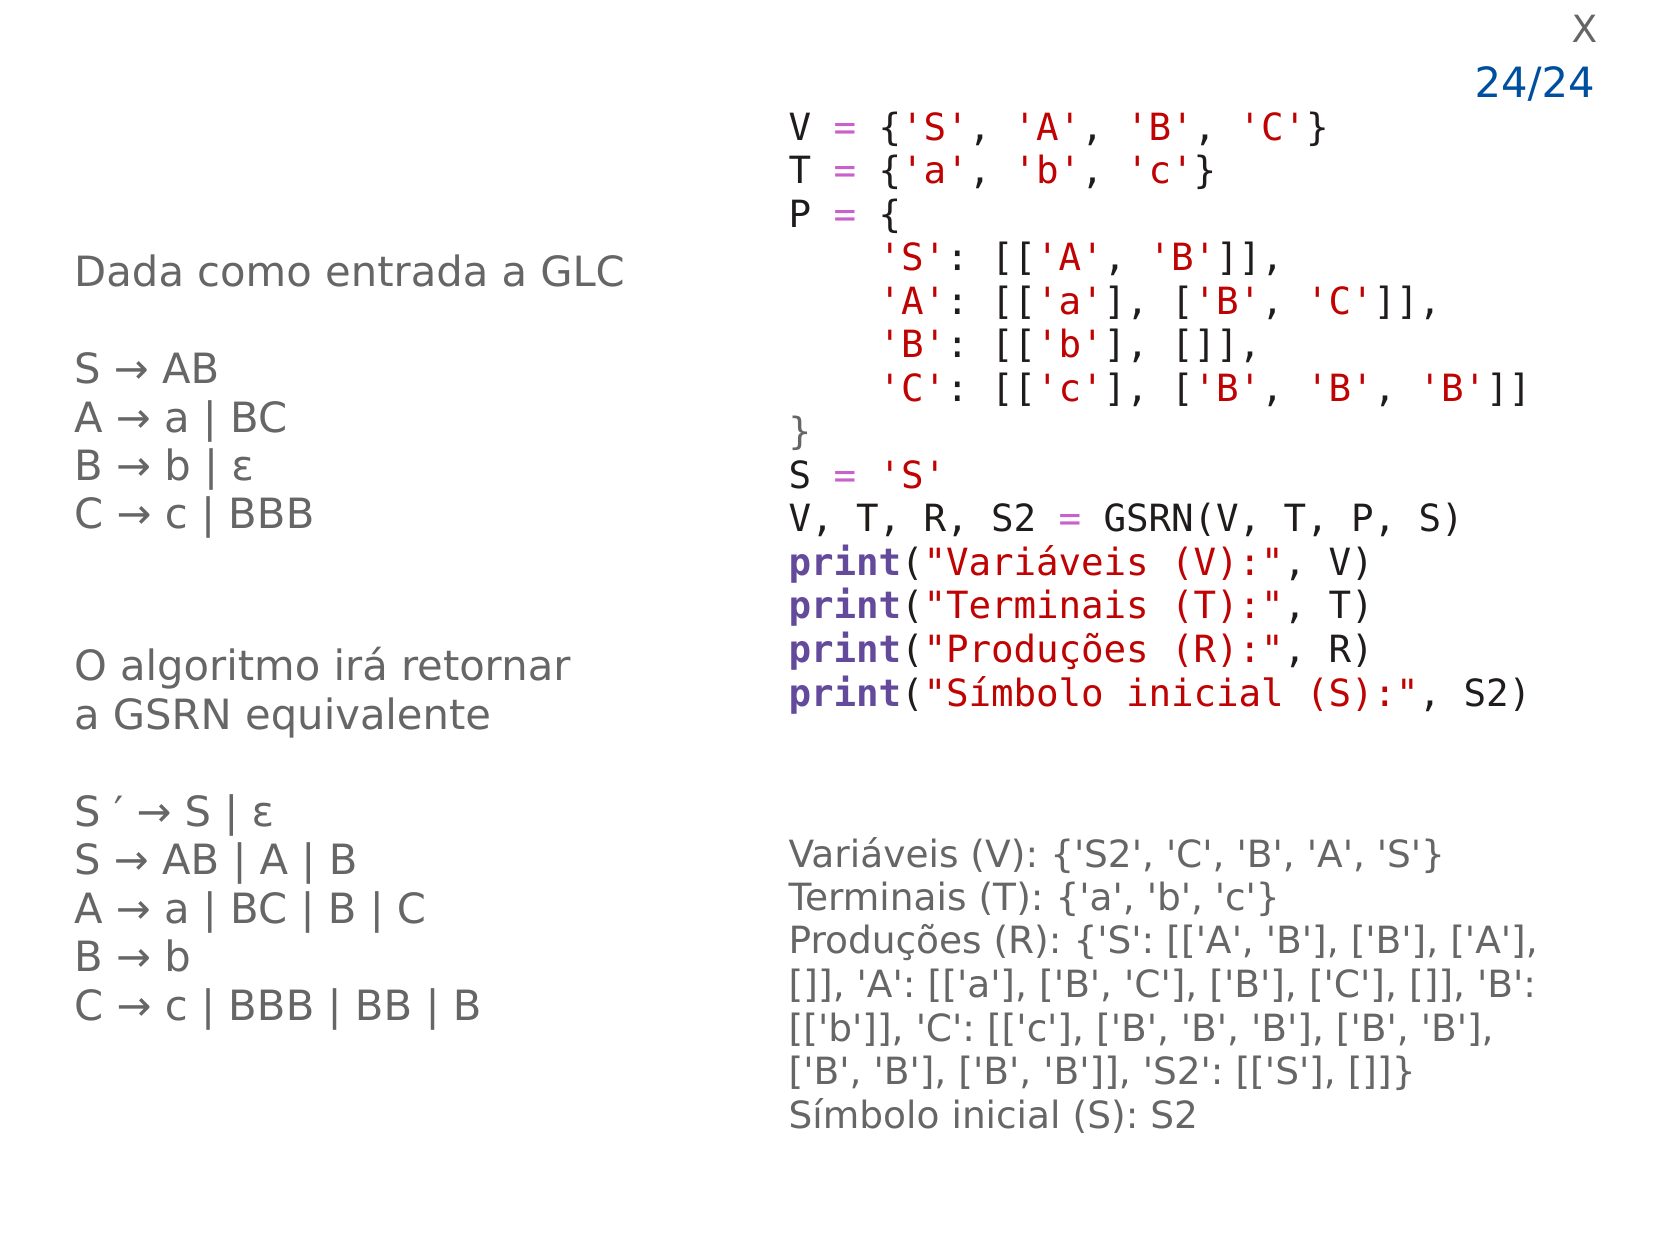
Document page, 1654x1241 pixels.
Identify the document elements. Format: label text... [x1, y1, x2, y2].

text_box V = {'S', 'A', 'B', 'C'} T = {'a', 'b', 'c'} P = { 'S': [['A', 'B']], 'A': [['a'], ['B', 'C']], 'B': [['b'], []], 'C': [['c'], ['B', 'B', 'B']] } S = 'S' V, T, R, S2 = GSRN(V, T, P, S) print("Variáveis (V):", V) print("Terminais (T):", T) print("Produções (R):", R) print("Símbolo inicial (S):", S2) [773, 98, 1581, 1071]
text_box Variáveis (V): {'S2', 'C', 'B', 'A', 'S'} Terminais (T): {'a', 'b', 'c'} Produções (R): {'S': [['A', 'B'], ['B'], ['A'], []], 'A': [['a'], ['B', 'C'], ['B'], ['C'], []], 'B': [['b']], 'C': [['c'], ['B', 'B', 'B'], ['B', 'B'], ['B', 'B'], ['B', 'B']], 'S2': [['S'], []]} Símbolo inicial (S): S2 [773, 824, 1563, 1145]
text_box Dada como entrada a GLC S → AB A → a | BC B → b | ε C → c | BBB [59, 240, 663, 711]
text_box X [1375, 0, 1613, 64]
text_box O algoritmo irá retornar a GSRN equivalente S ′ → S | ε S → AB | A | B A → a | BC | B | C B → b C → c | BBB | BB | B [59, 634, 605, 1076]
